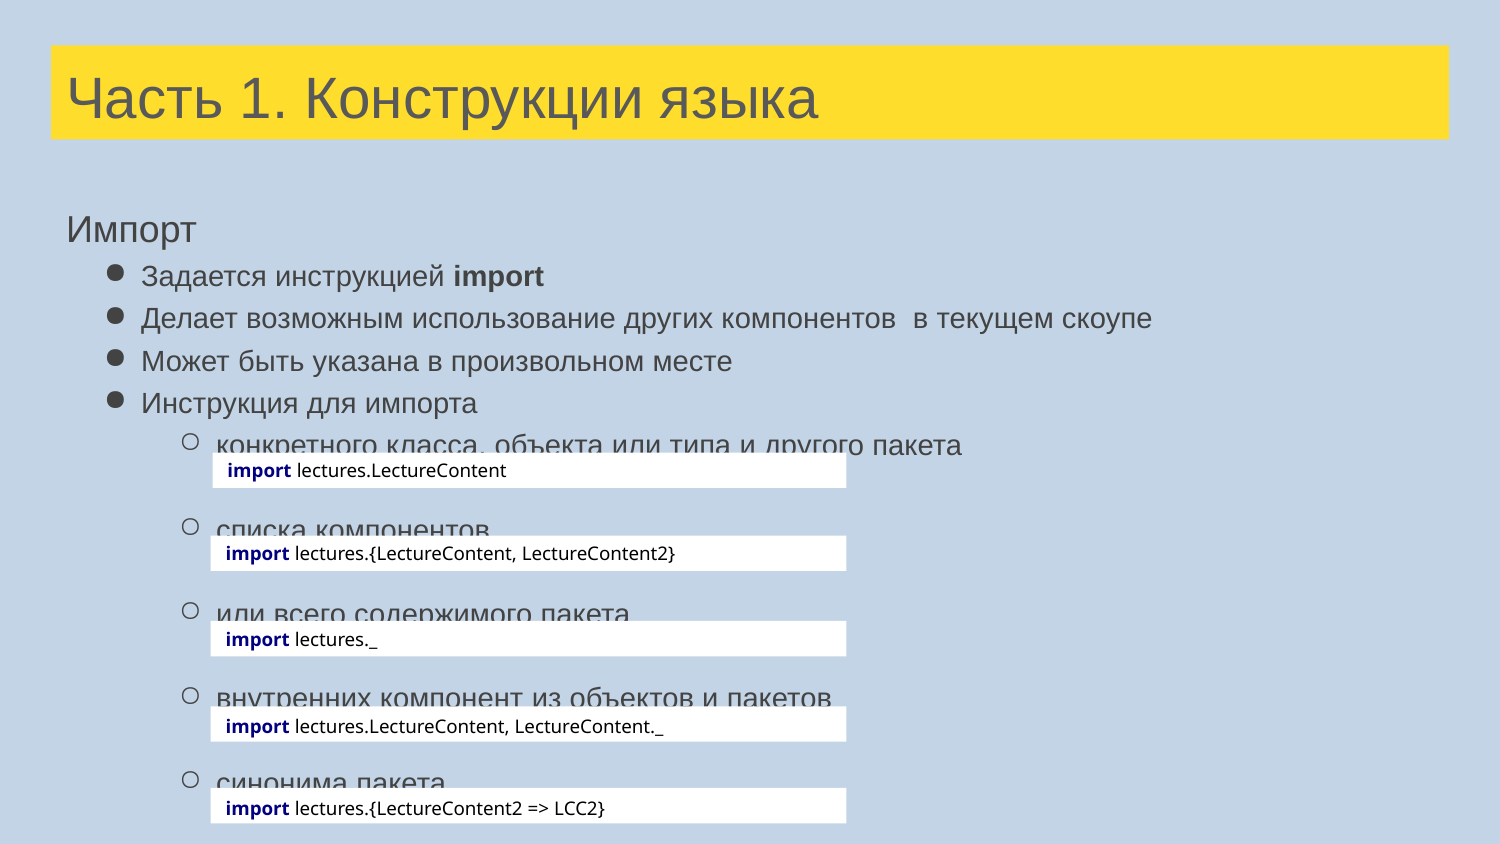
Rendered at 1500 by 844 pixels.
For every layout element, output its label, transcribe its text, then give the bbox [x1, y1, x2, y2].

text_box import lectures._ [210, 620, 847, 657]
text_box import lectures.{LectureContent2 => LCC2} [210, 787, 847, 824]
text_box import lectures.{LectureContent, LectureContent2} [210, 535, 847, 571]
text_box import lectures.LectureContent [212, 452, 847, 488]
text_box import lectures.LectureContent, LectureContent._ [210, 706, 847, 742]
text_box Импорт Задается инструкцией import Делает возможным использование других компонентов в текущем скоупе Может быть указана в произвольном месте Инструкция для импорта конкретного класса, объекта или типа и другого пакета списка компонентов или всего содержимого пакета внутренних компонент из объектов и пакетов синонима пакета [51, 183, 1445, 560]
title Часть 1. Конструкции языка [51, 45, 1449, 140]
